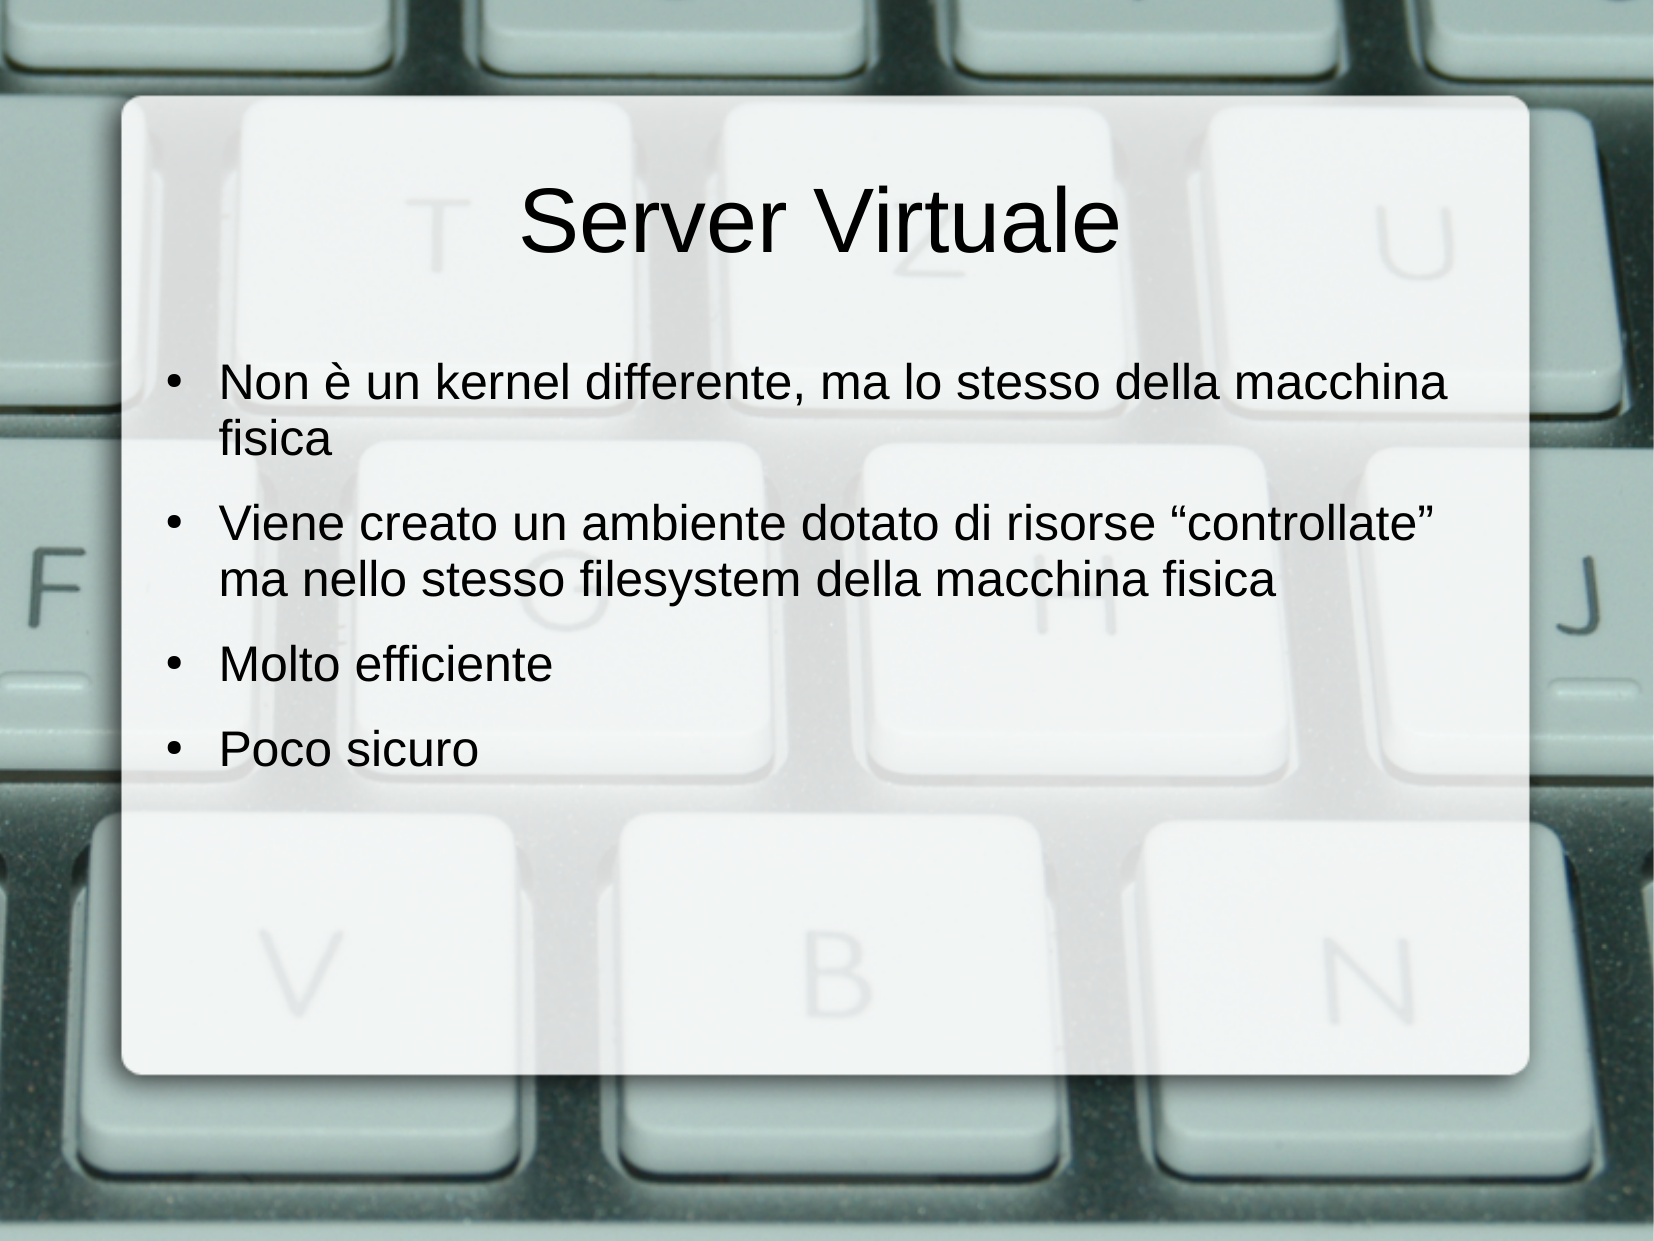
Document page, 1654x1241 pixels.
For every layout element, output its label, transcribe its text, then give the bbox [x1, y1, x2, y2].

list Non è un kernel differente, ma lo stesso della macchina fisica Viene creato un ambiente dotato di risorse “controllate” ma nello stesso filesystem della macchina fisica Molto efficiente Poco sicuro [147, 354, 1506, 1074]
title Server Virtuale [135, 117, 1506, 325]
picture [0, 0, 1654, 1241]
